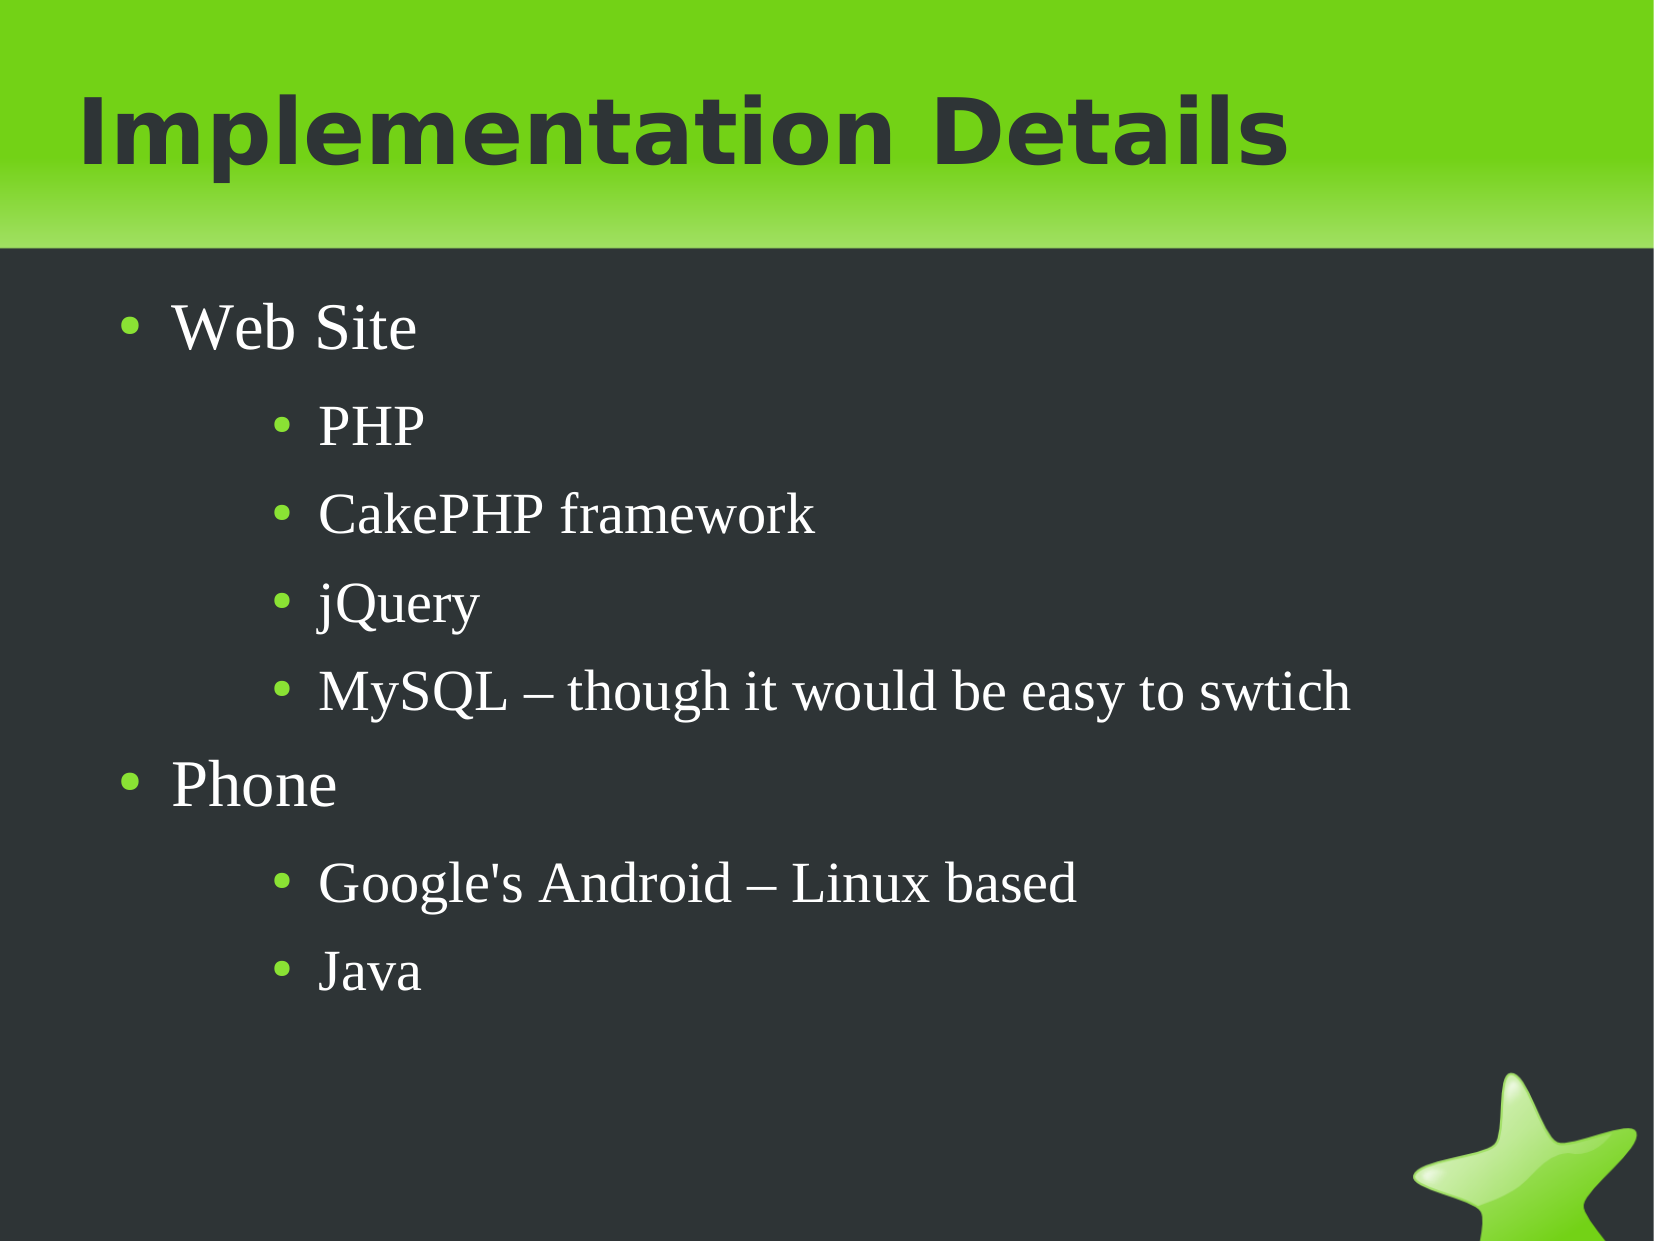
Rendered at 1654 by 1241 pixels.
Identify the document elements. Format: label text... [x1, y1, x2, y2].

list Web Site PHP CakePHP framework jQuery MySQL – though it would be easy to swtich Phone Google's Android – Linux based Java [82, 290, 1571, 1094]
title Implementation Details [76, 36, 1565, 229]
picture [0, 0, 1654, 1241]
